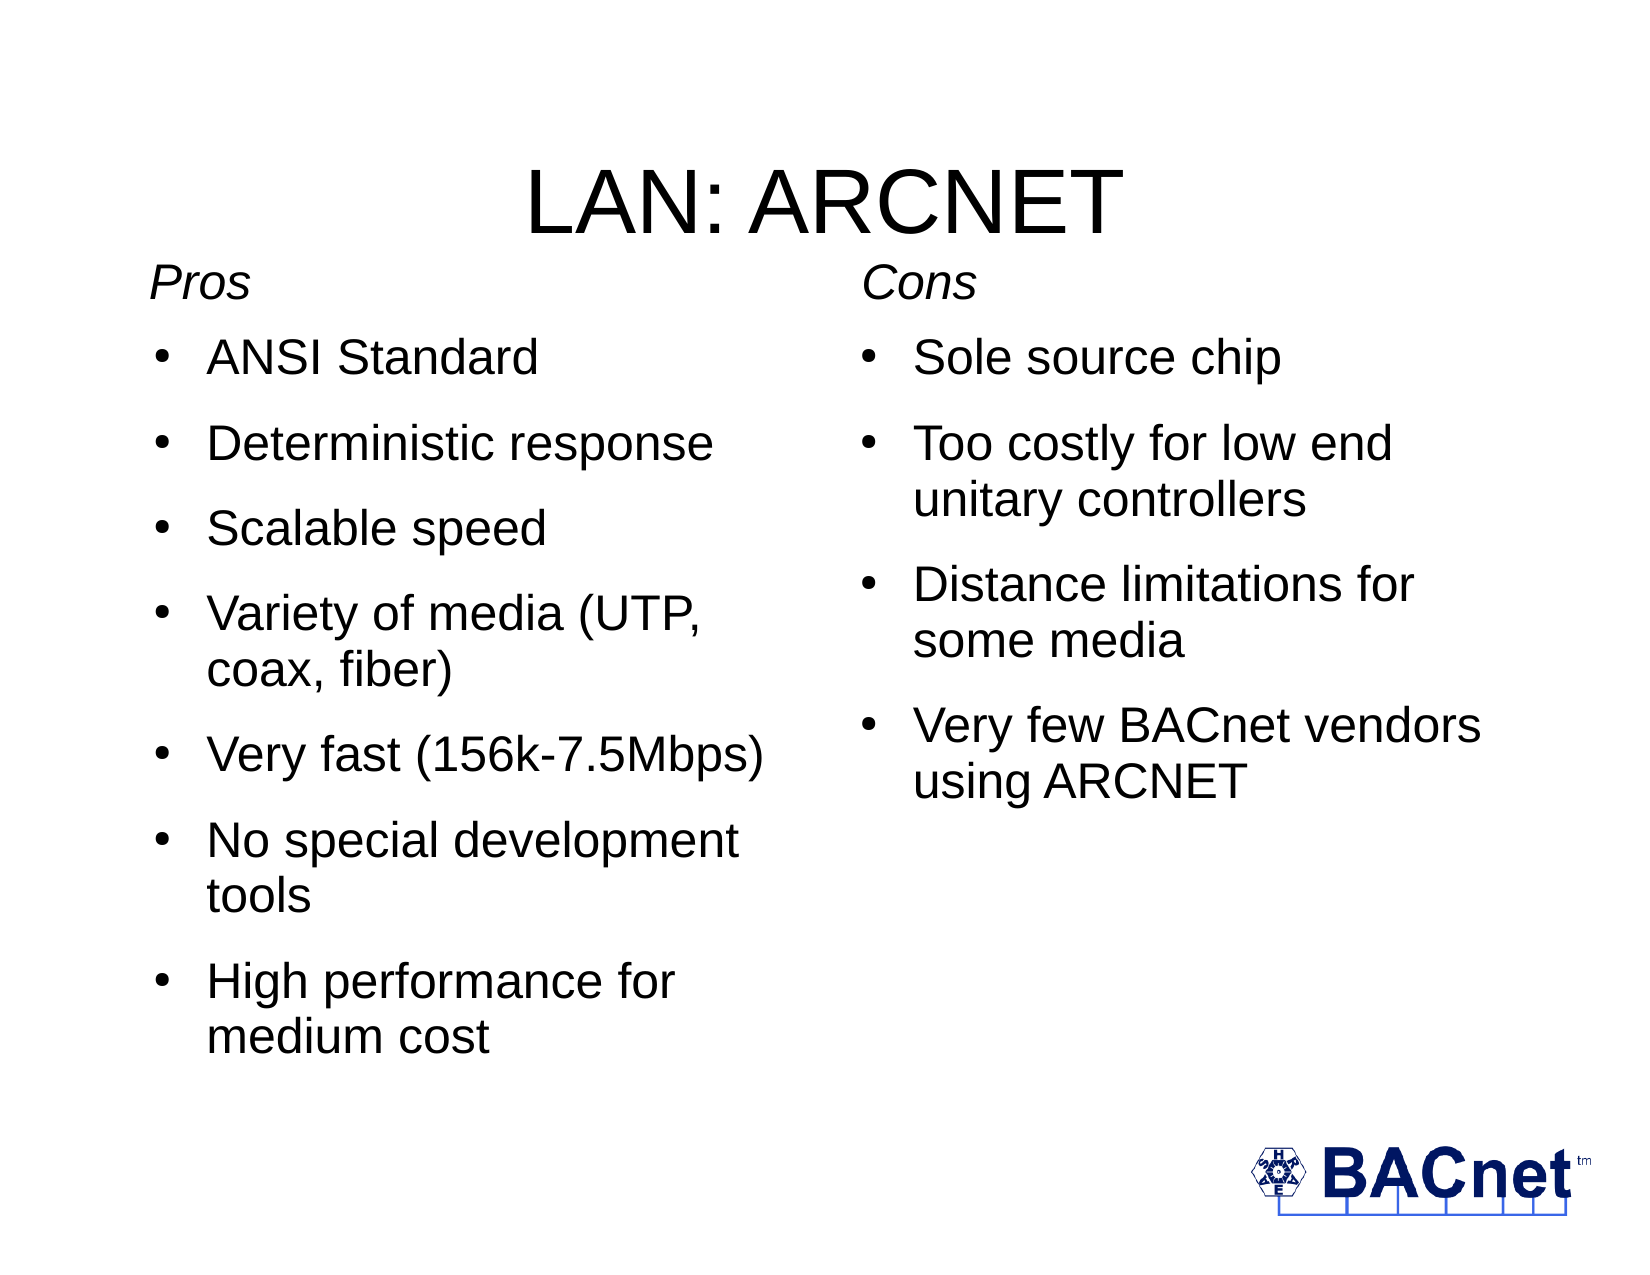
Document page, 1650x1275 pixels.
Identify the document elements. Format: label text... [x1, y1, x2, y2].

text_box Pros [134, 246, 397, 318]
list ANSI Standard Deterministic response Scalable speed Variety of media (UTP, coax, fiber) Very fast (156k-7.5Mbps) No special development tools High performance for medium cost [135, 329, 809, 1079]
picture [1251, 1146, 1591, 1216]
text_box Cons [846, 246, 1072, 318]
list Sole source chip Too costly for low end unitary controllers Distance limitations for some media Very few BACnet vendors using ARCNET [842, 329, 1515, 1079]
title LAN: ARCNET [135, 112, 1515, 291]
